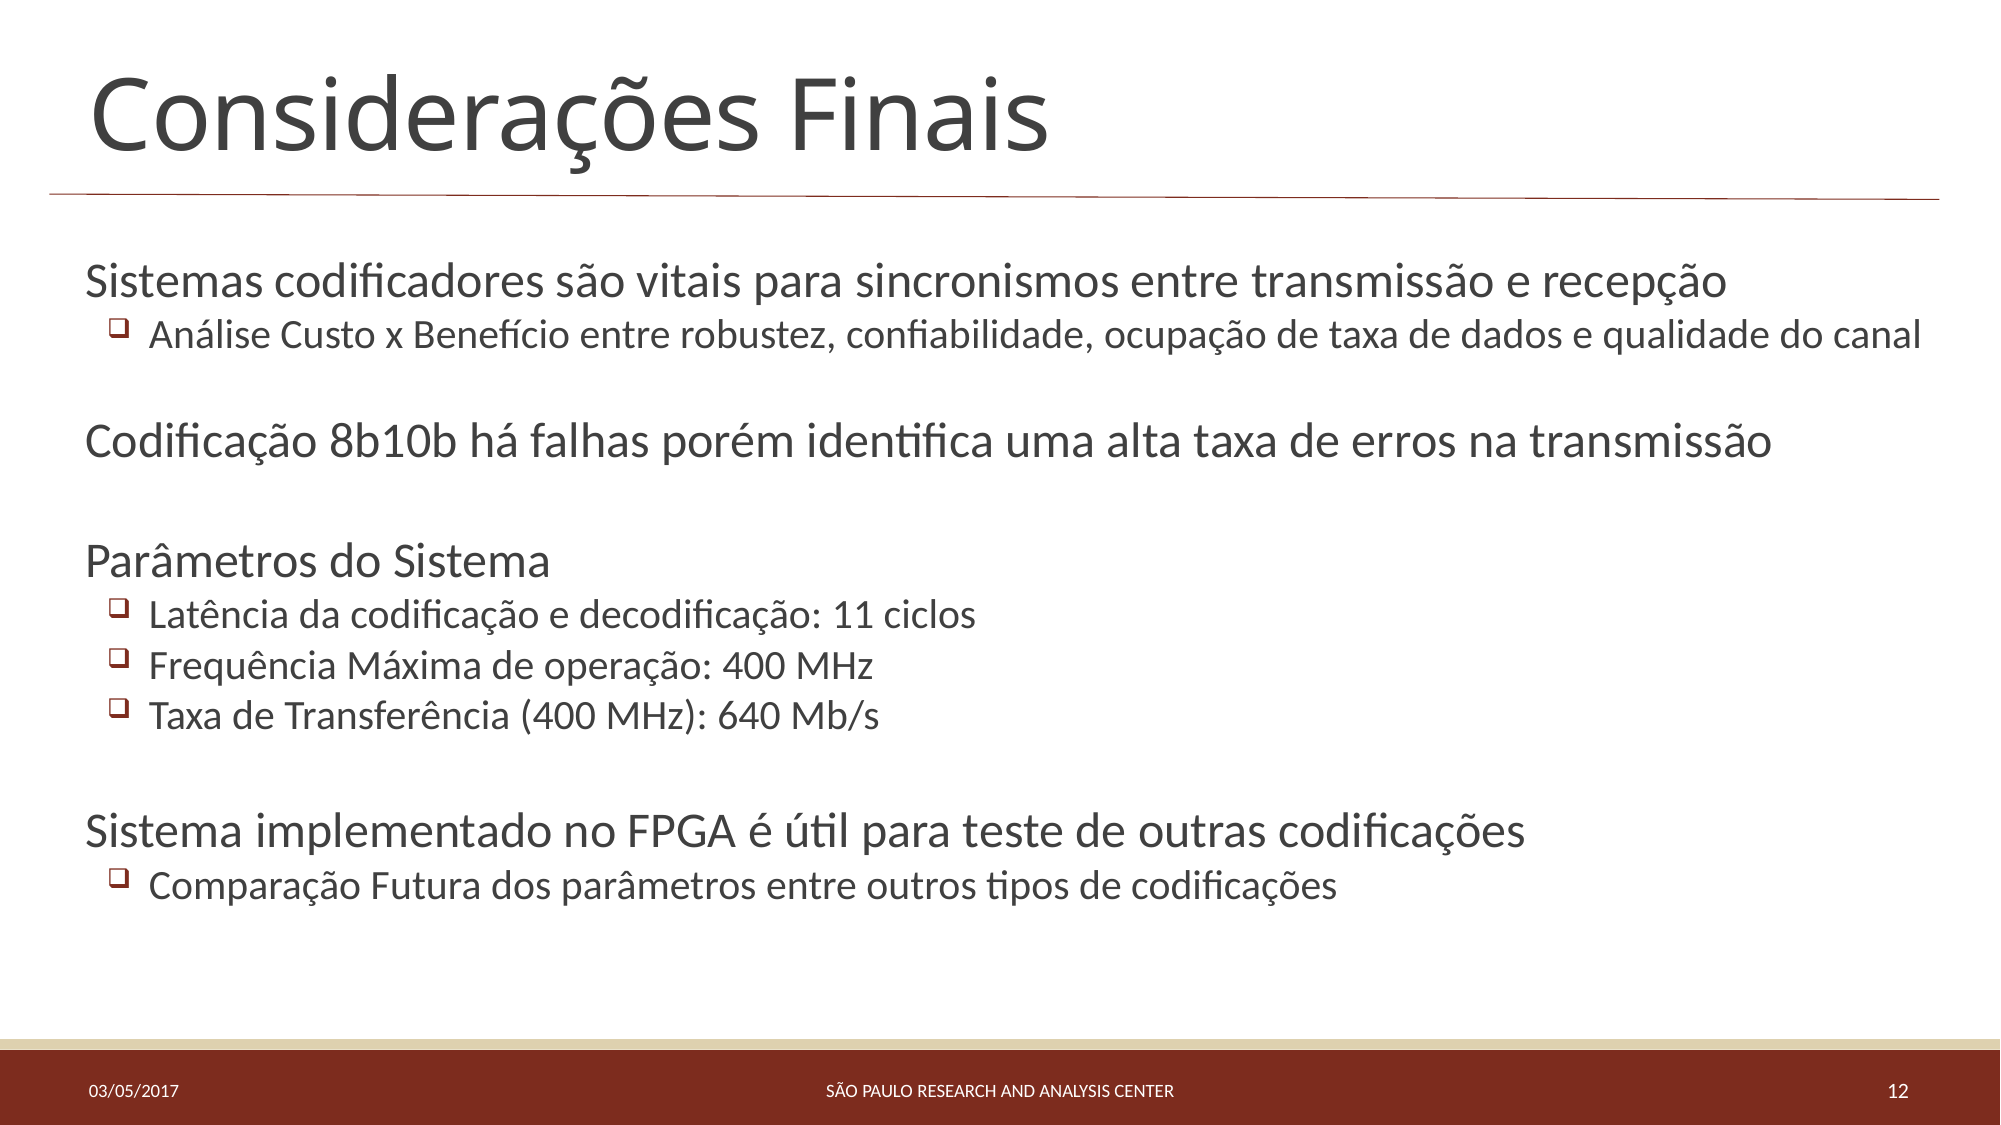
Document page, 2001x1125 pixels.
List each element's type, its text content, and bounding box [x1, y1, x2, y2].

text_box Considerações Finais [74, 47, 1924, 179]
text_box <número> [1708, 1059, 1924, 1120]
text_box 03/05/2017 [74, 1059, 480, 1120]
text_box São Paulo Research and Analysis Center [604, 1059, 1396, 1120]
text_box Sistemas codificadores são vitais para sincronismos entre transmissão e recepção Análise Custo x Benefício entre robustez, confiabilidade, ocupação de taxa de dados e qualidade do canal Codificação 8b10b há falhas porém identifica uma alta taxa de erros na transmissão Parâmetros do Sistema Latência da codificação e decodificação: 11 ciclos Frequência Máxima de operação: 400 MHz Taxa de Transferência (400 MHz): 640 Mb/s Sistema implementado no FPGA é útil para teste de outras codificações Comparação Futura dos parâmetros entre outros tipos de codificações [74, 239, 1924, 1001]
